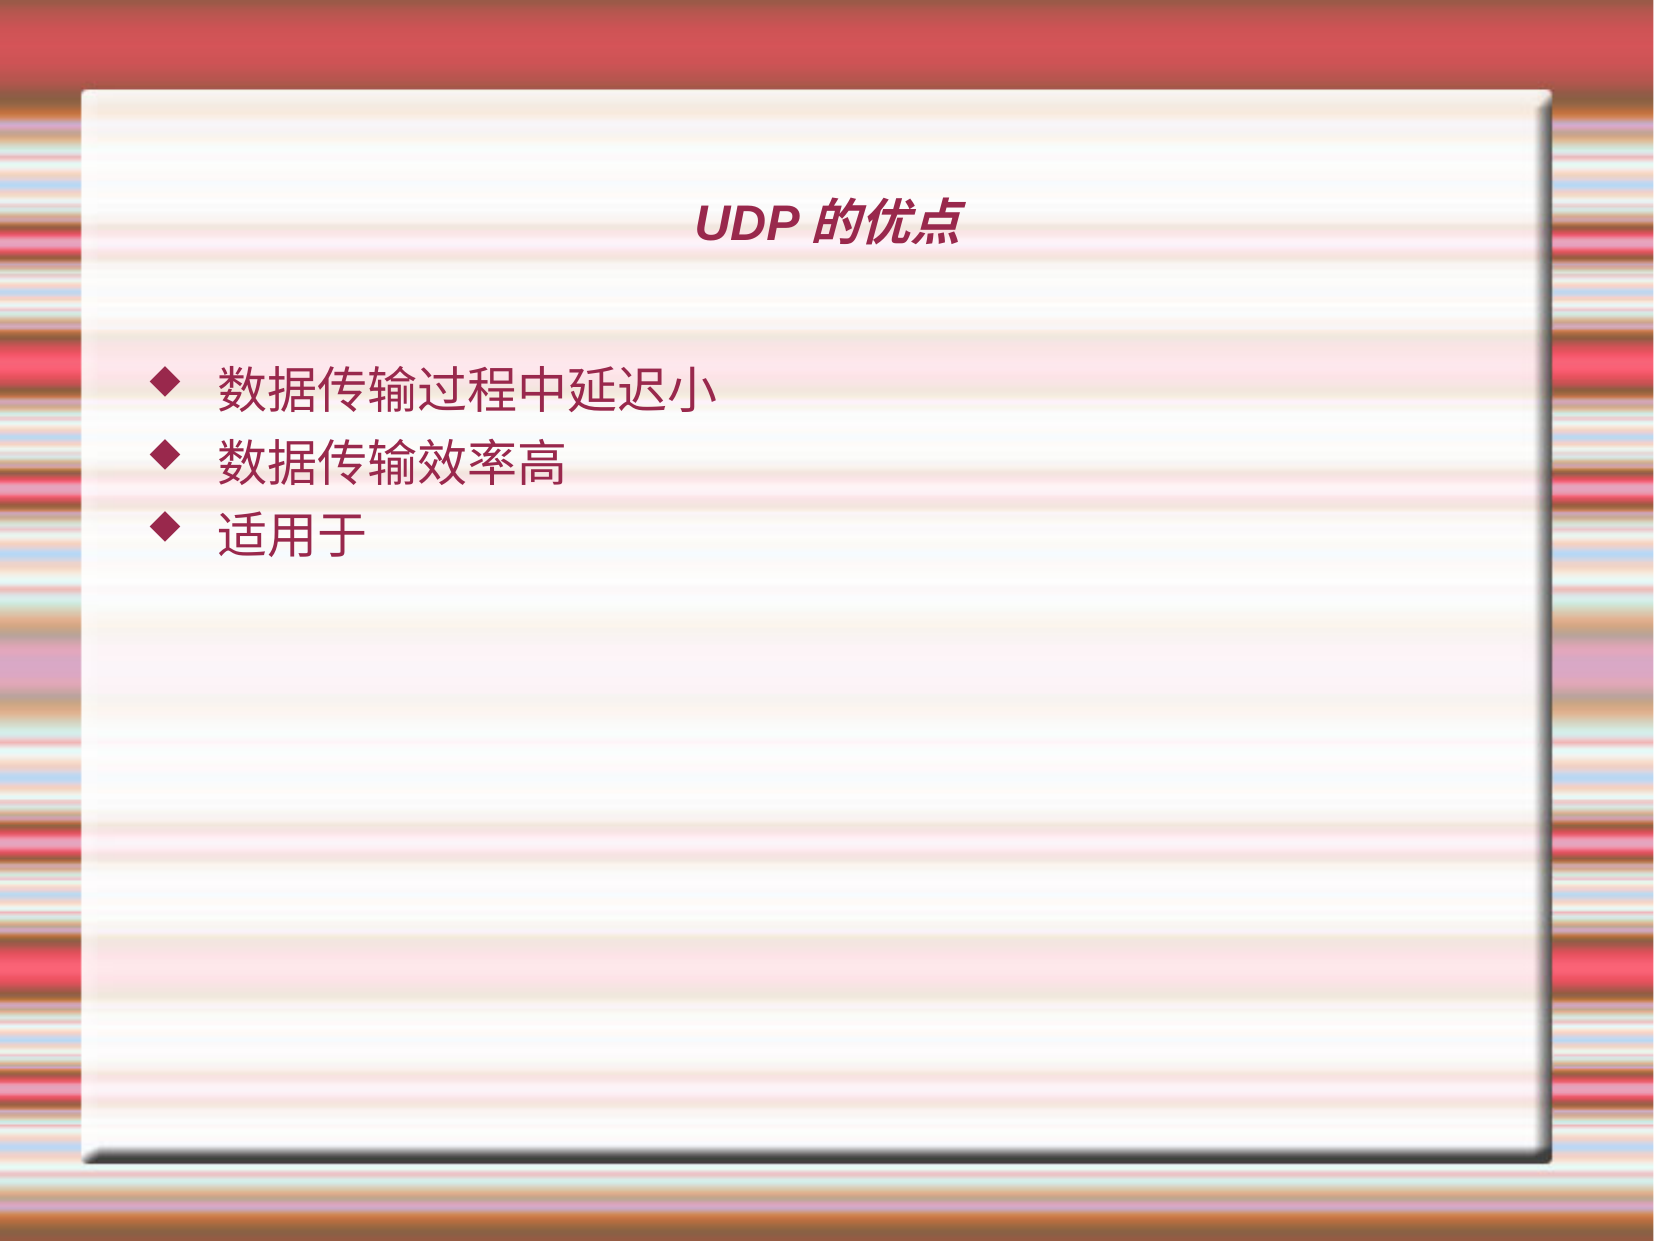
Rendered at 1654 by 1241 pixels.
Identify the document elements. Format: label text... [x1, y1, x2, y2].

title UDP的优点 [121, 114, 1534, 322]
list 数据传输过程中延迟小 数据传输效率高 适用于 [134, 350, 1516, 1132]
picture [0, 0, 1654, 1241]
